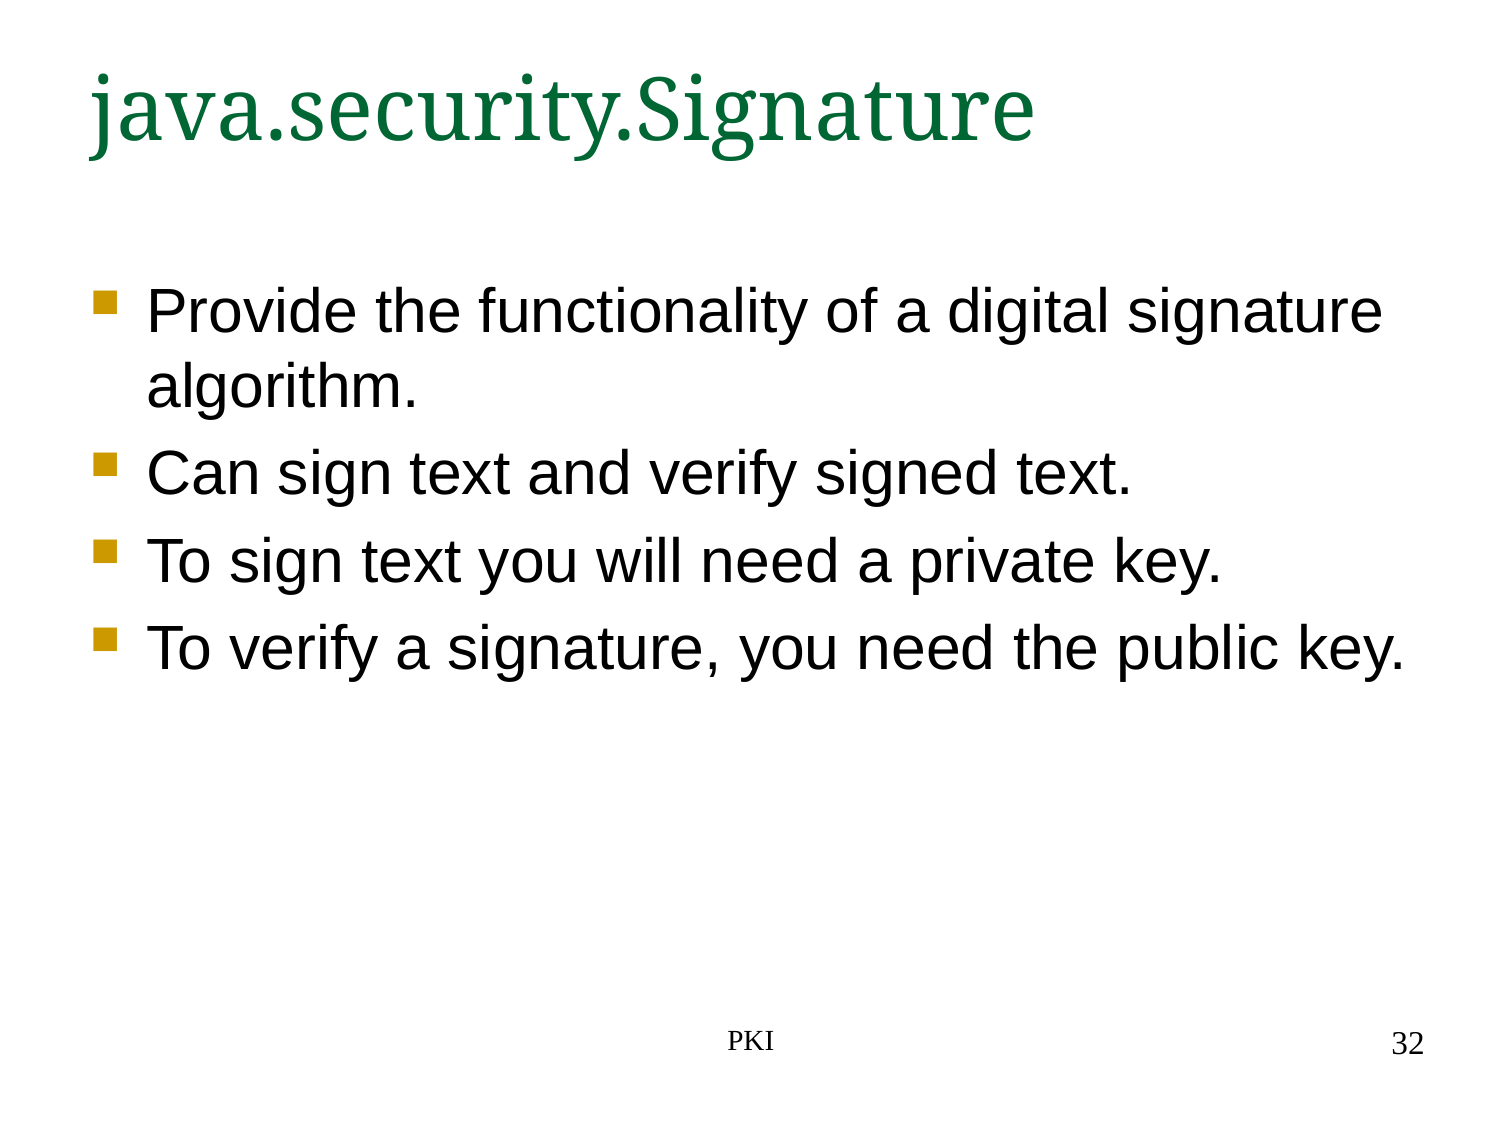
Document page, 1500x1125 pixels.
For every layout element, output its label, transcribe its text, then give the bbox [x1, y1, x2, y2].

list Provide the functionality of a digital signature algorithm. Can sign text and verify signed text. To sign text you will need a private key. To verify a signature, you need the public key. [75, 262, 1425, 1006]
title java.security.Signature [75, 45, 1425, 233]
